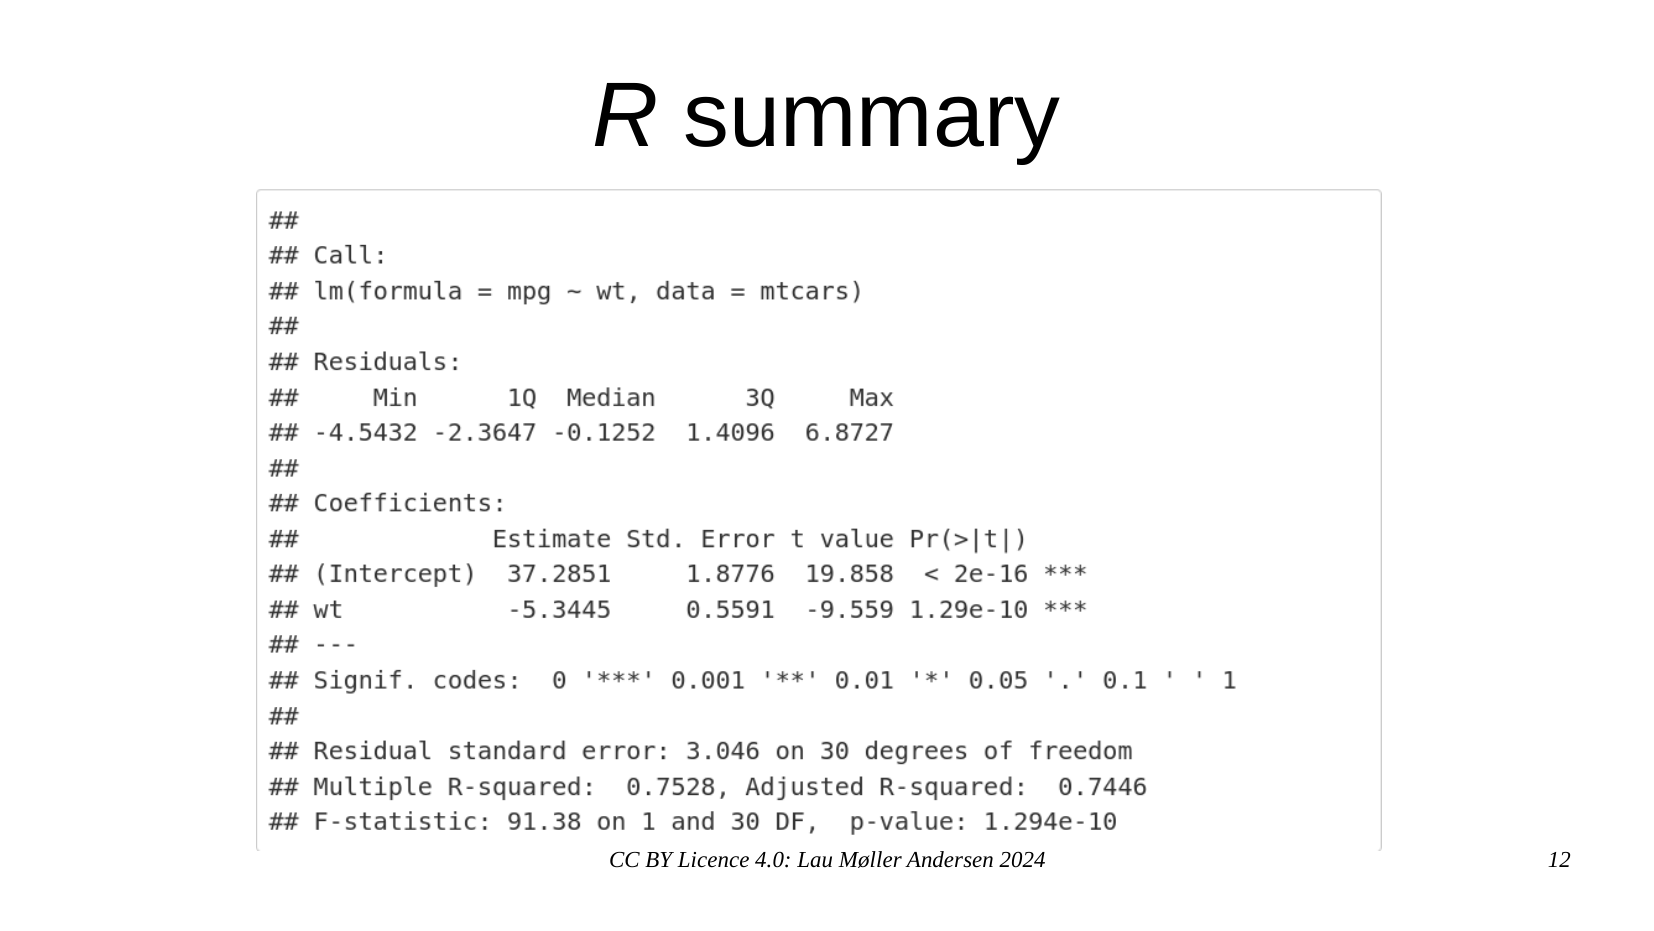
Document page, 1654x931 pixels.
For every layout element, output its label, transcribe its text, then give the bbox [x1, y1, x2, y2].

title R summary [82, 37, 1571, 193]
picture [256, 188, 1382, 851]
